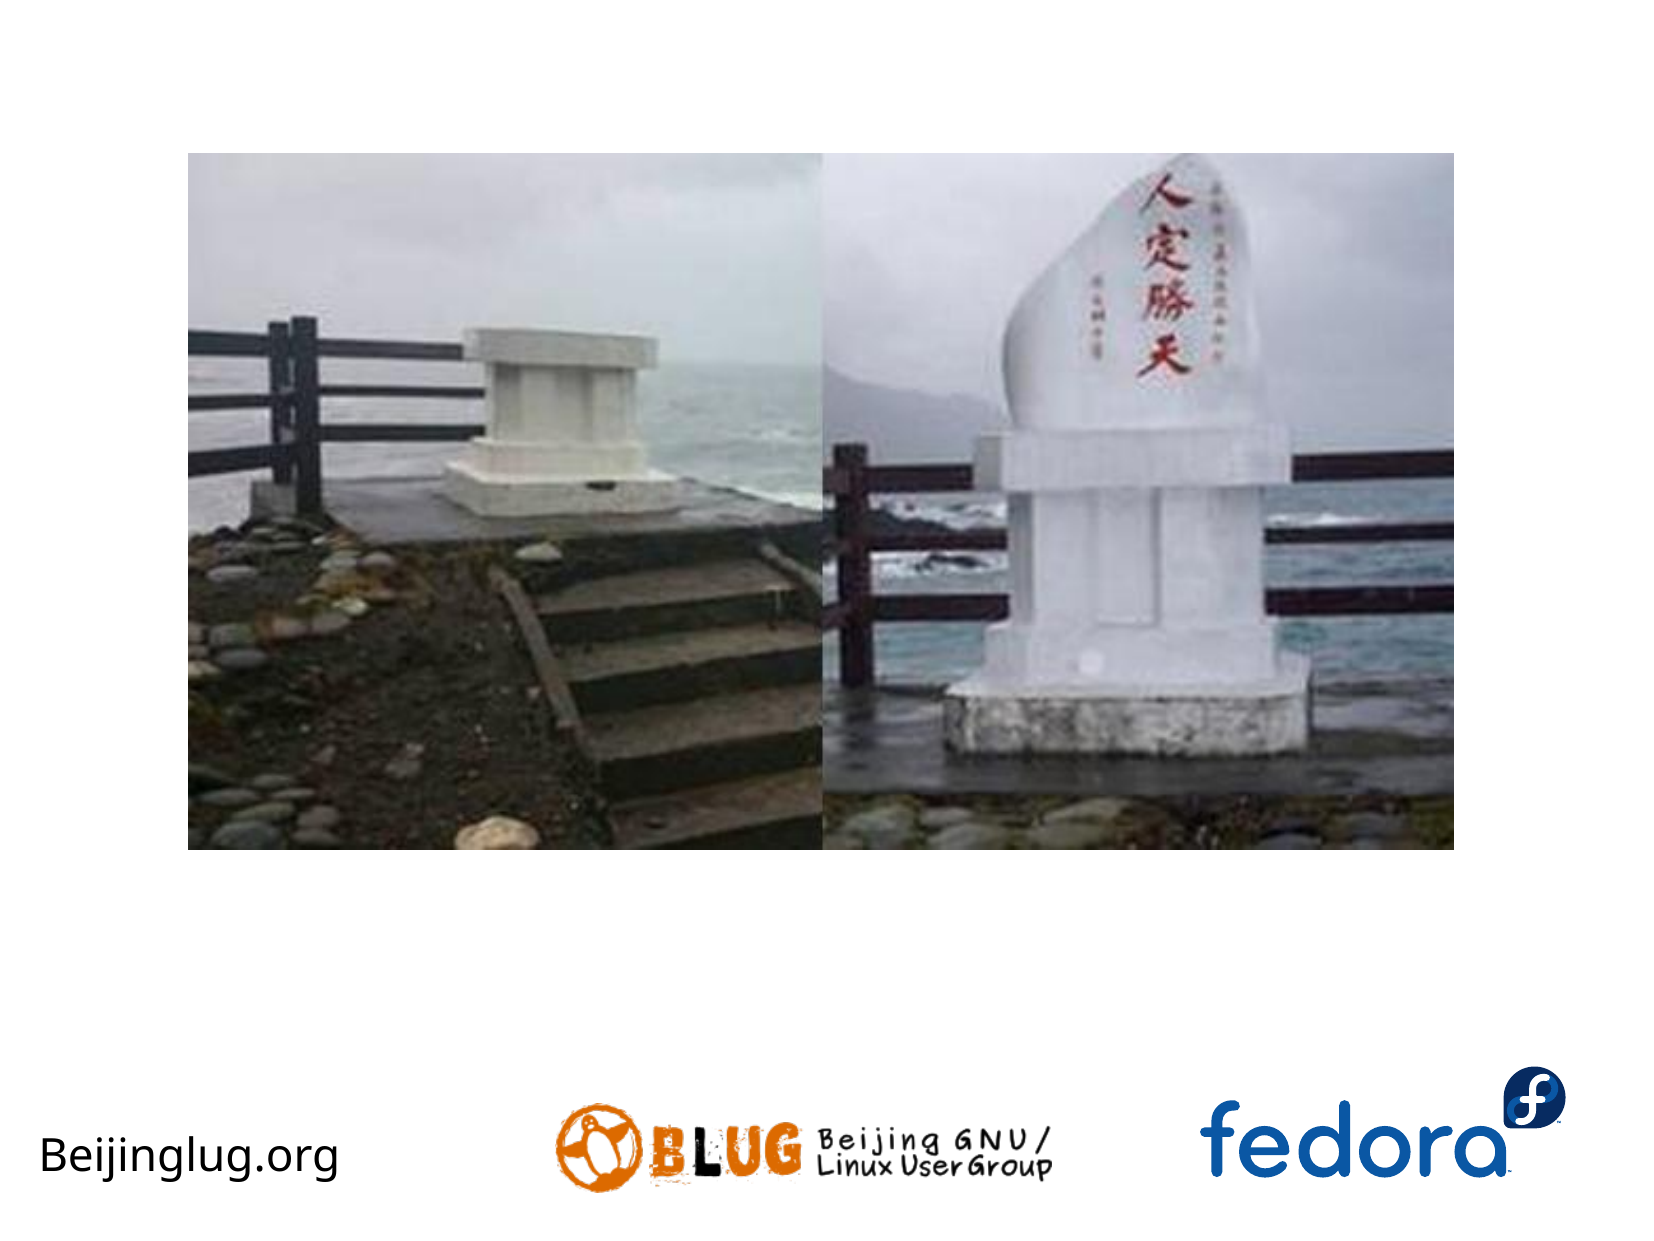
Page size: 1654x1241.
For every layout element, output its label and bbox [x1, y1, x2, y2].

picture [188, 153, 1454, 850]
picture [555, 1103, 1052, 1193]
